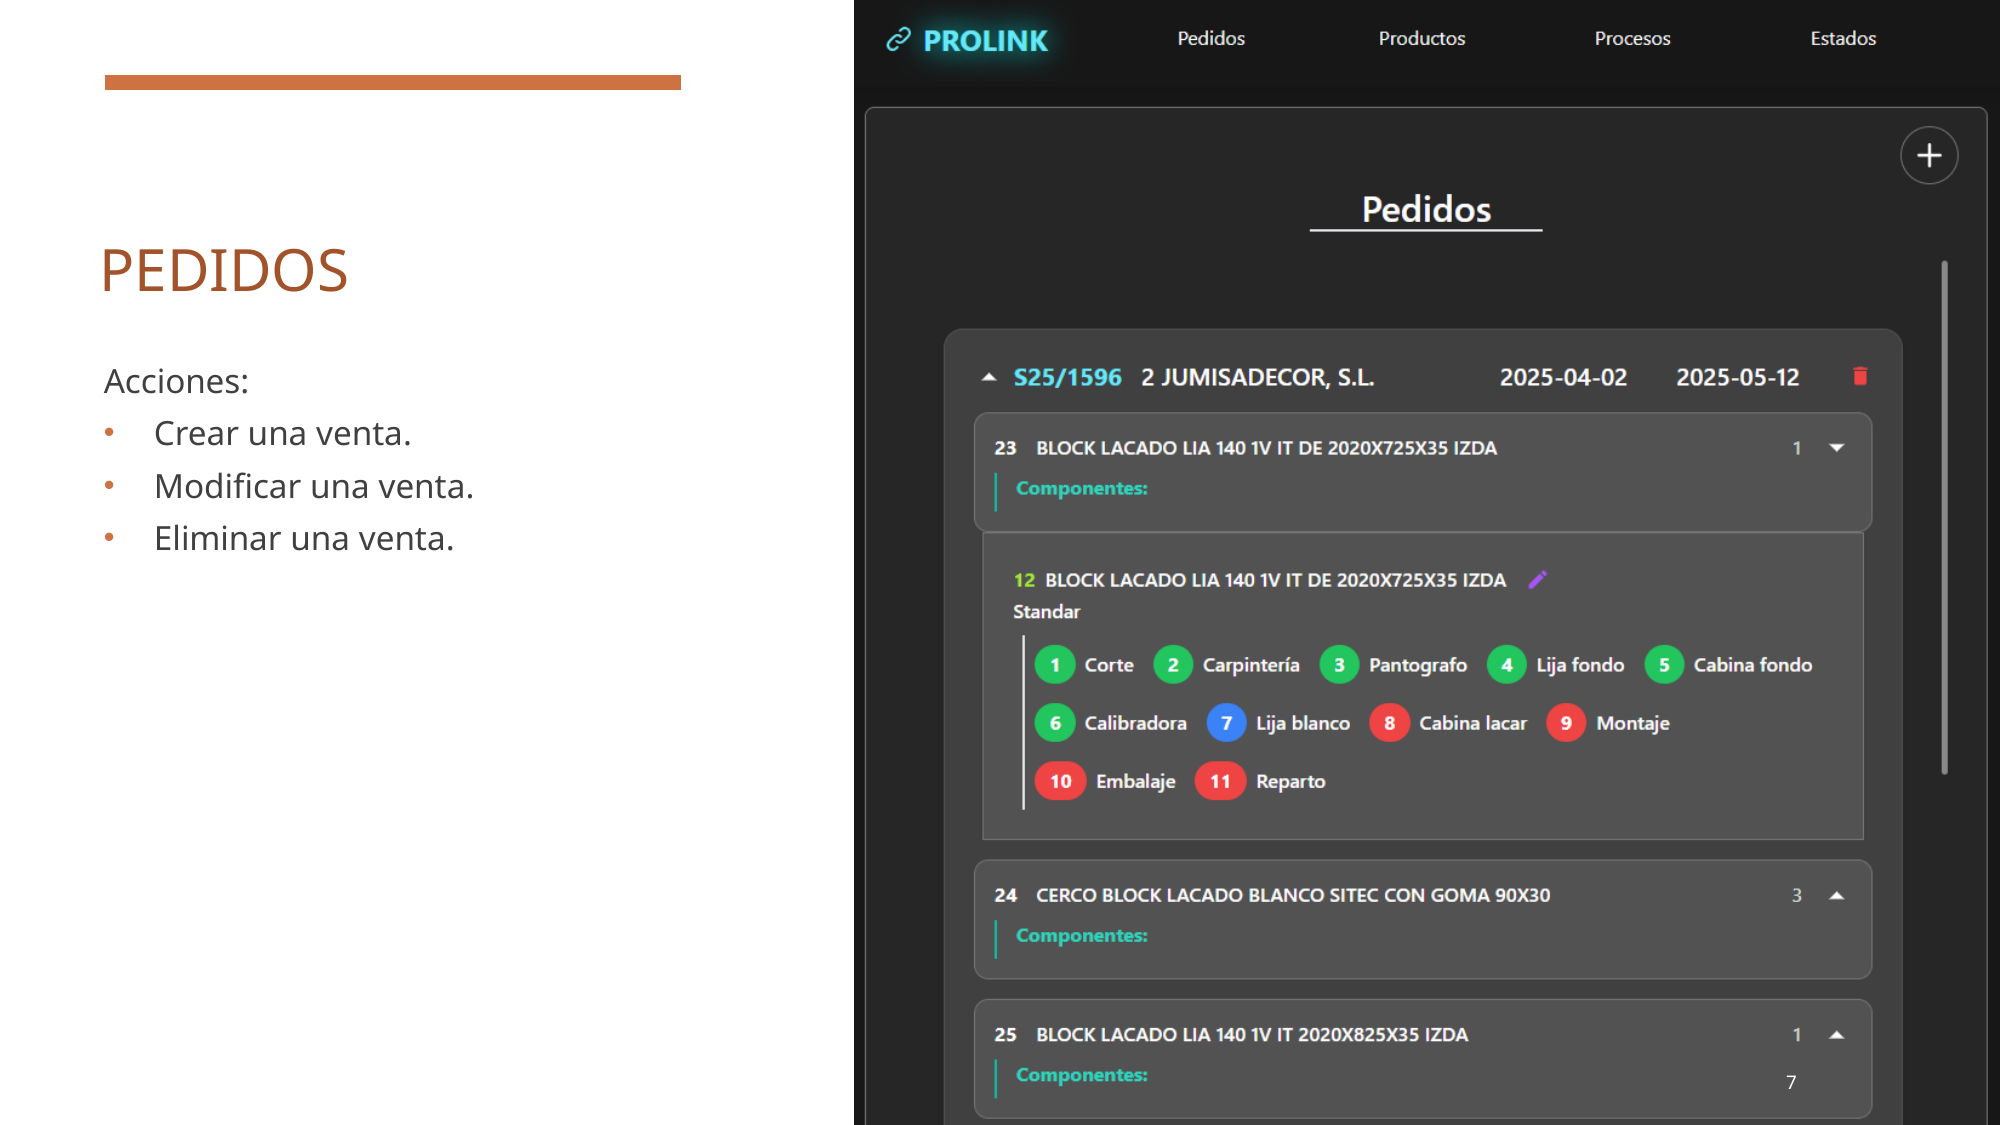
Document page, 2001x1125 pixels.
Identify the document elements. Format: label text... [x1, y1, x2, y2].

slide_number 4 [1770, 1053, 1944, 1114]
text_box [0, 0, 854, 1125]
title pEDIDOS [84, 115, 670, 311]
list Acciones: Crear una venta. Modificar una venta. Eliminar una venta. [88, 294, 675, 623]
picture [854, 0, 2000, 1125]
